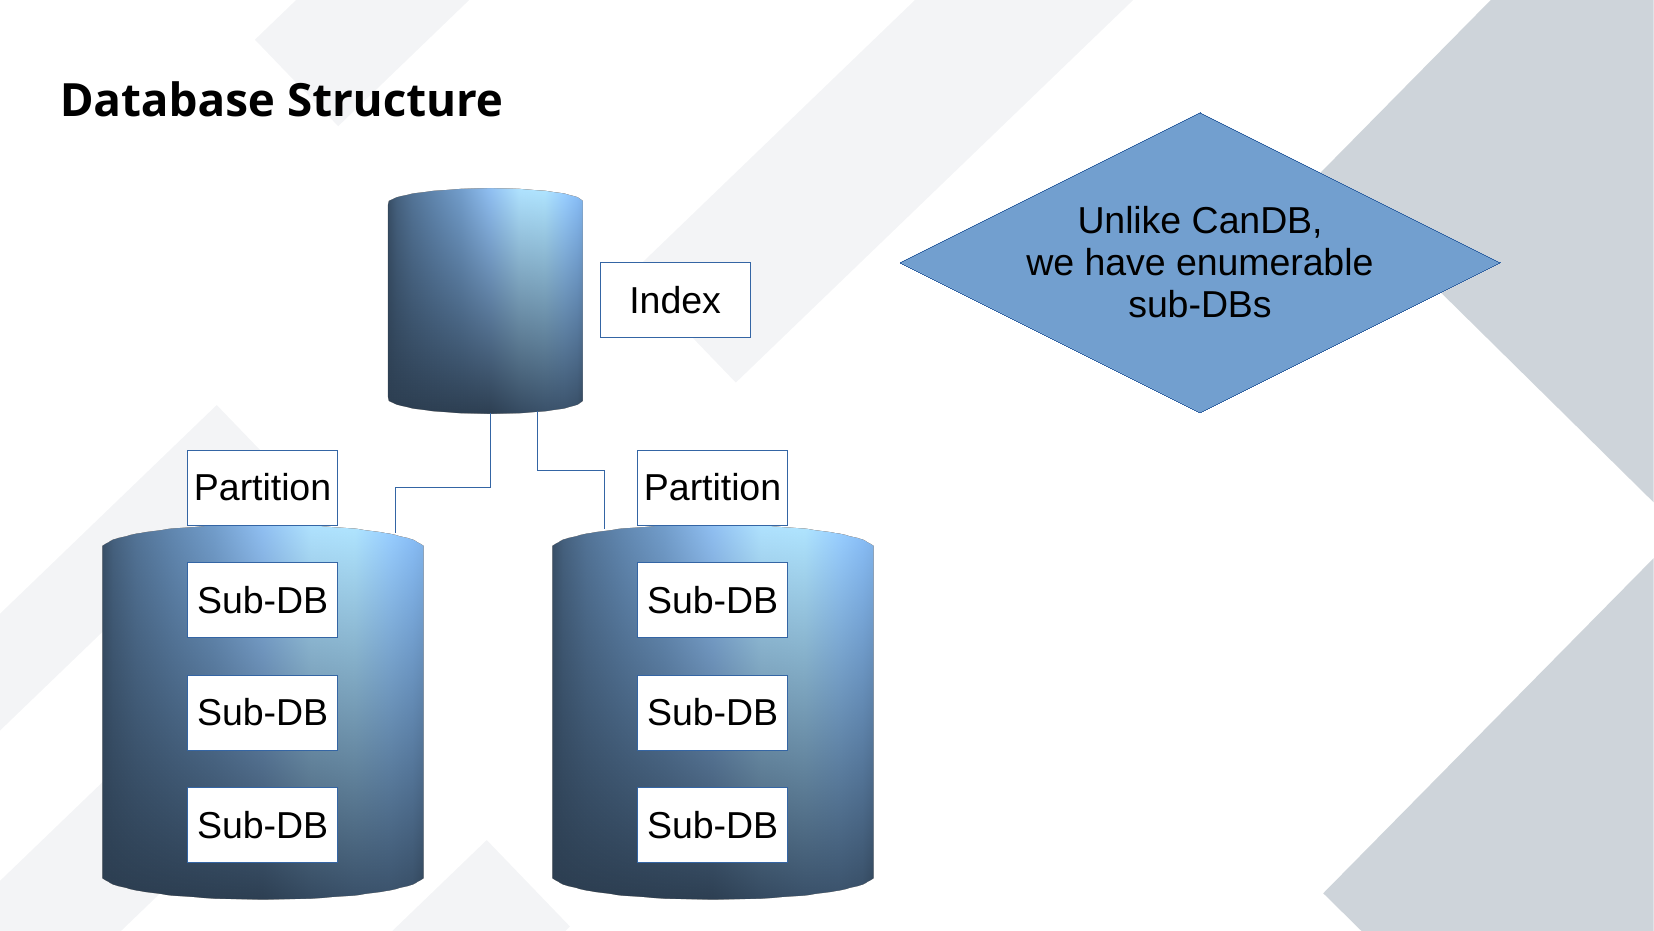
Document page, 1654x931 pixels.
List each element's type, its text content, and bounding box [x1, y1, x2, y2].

text_box Unlike CanDB, we have enumerable sub-DBs [900, 112, 1501, 413]
text_box Sub-DB [637, 787, 788, 863]
text_box Index [600, 262, 751, 338]
text_box Partition [637, 450, 788, 526]
text_box Sub-DB [187, 787, 338, 863]
text_box Sub-DB [187, 562, 338, 638]
text_box Database Structure [45, 60, 631, 138]
text_box Partition [187, 450, 338, 526]
text_box Sub-DB [637, 562, 788, 638]
text_box Sub-DB [187, 675, 338, 751]
text_box Sub-DB [637, 675, 788, 751]
